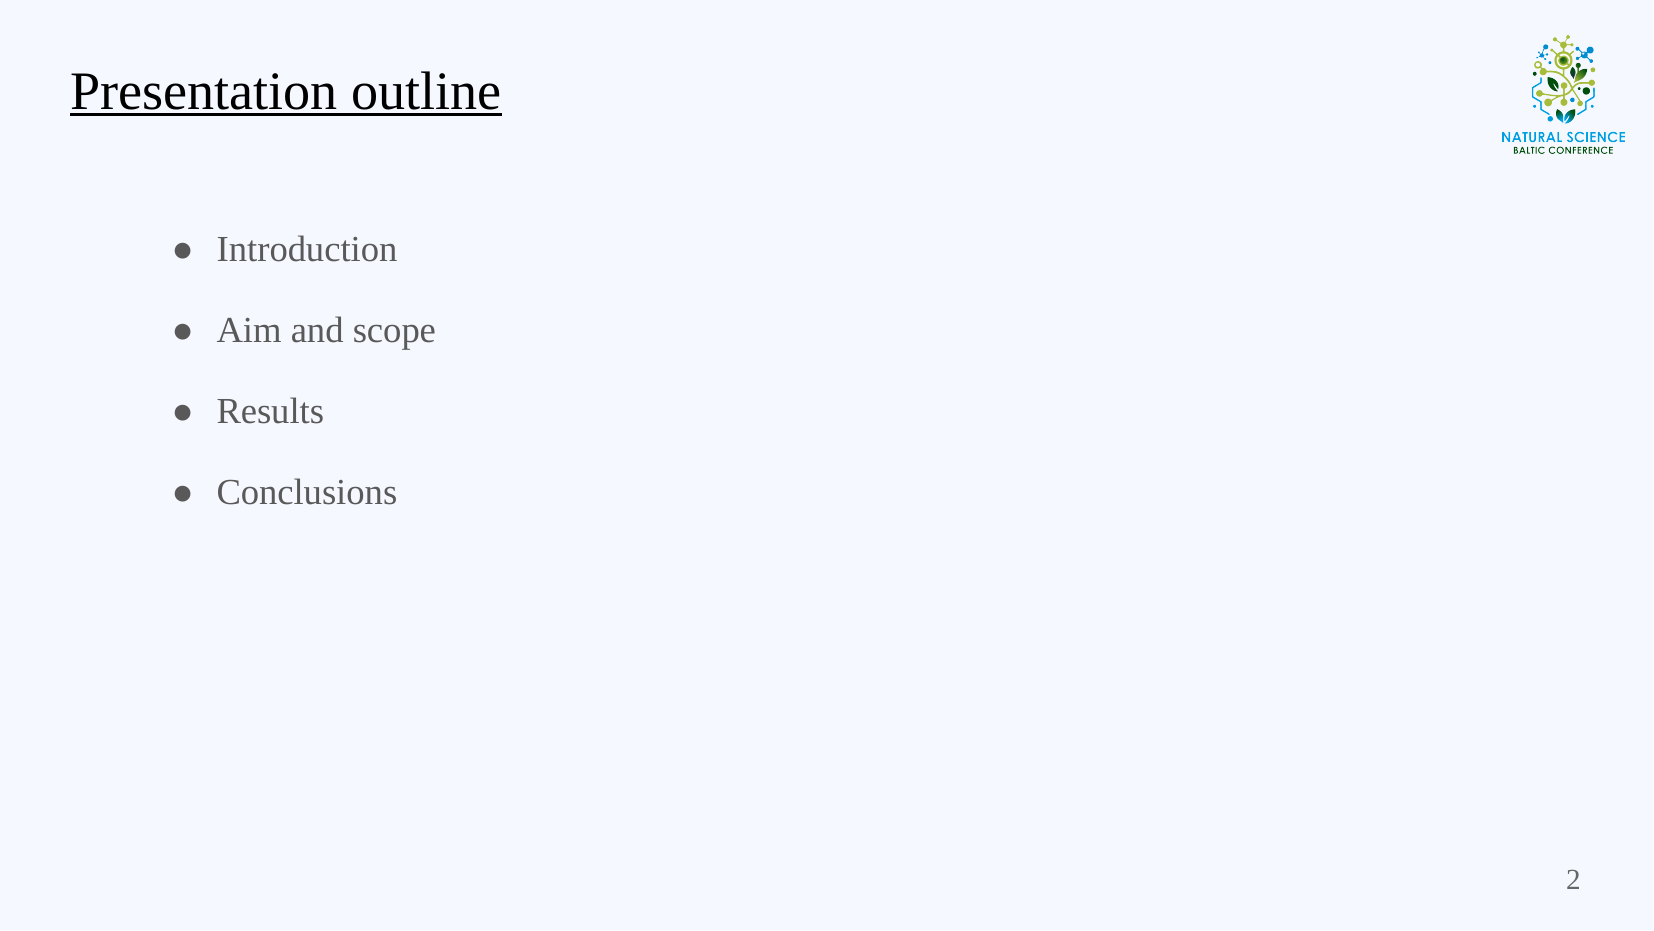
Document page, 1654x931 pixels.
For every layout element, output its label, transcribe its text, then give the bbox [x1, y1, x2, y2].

text_box Introduction Aim and scope Results Conclusions [141, 173, 739, 532]
title Presentation outline [70, 41, 1502, 142]
picture [1502, 35, 1625, 154]
